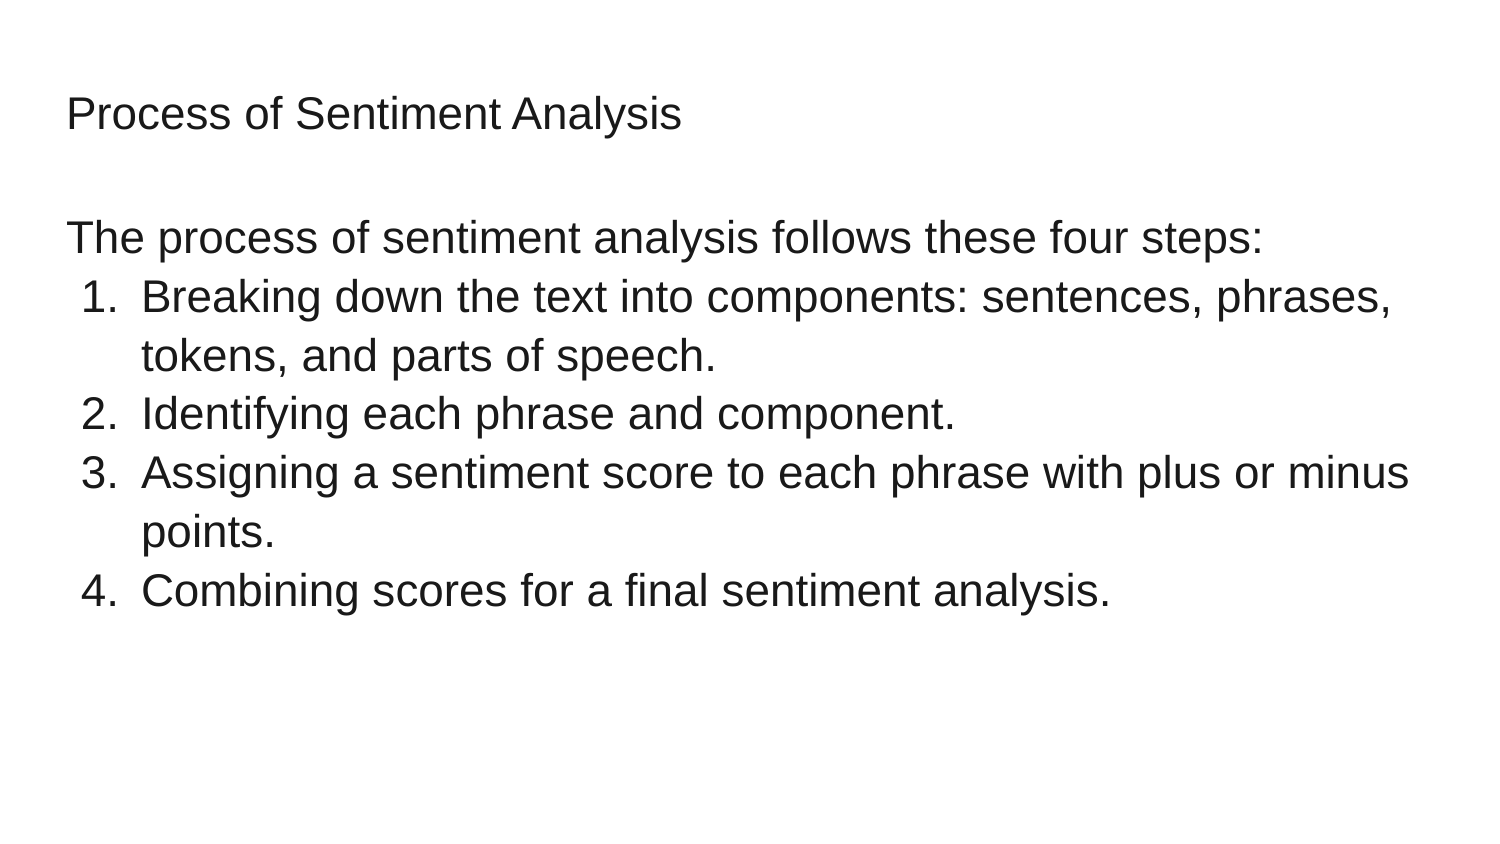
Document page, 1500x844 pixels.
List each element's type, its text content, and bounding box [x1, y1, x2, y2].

list The process of sentiment analysis follows these four steps: Breaking down the text into components: sentences, phrases, tokens, and parts of speech. Identifying each phrase and component. Assigning a sentiment score to each phrase with plus or minus points. Combining scores for a final sentiment analysis. [51, 189, 1449, 750]
title Process of Sentiment Analysis [51, 72, 1449, 167]
